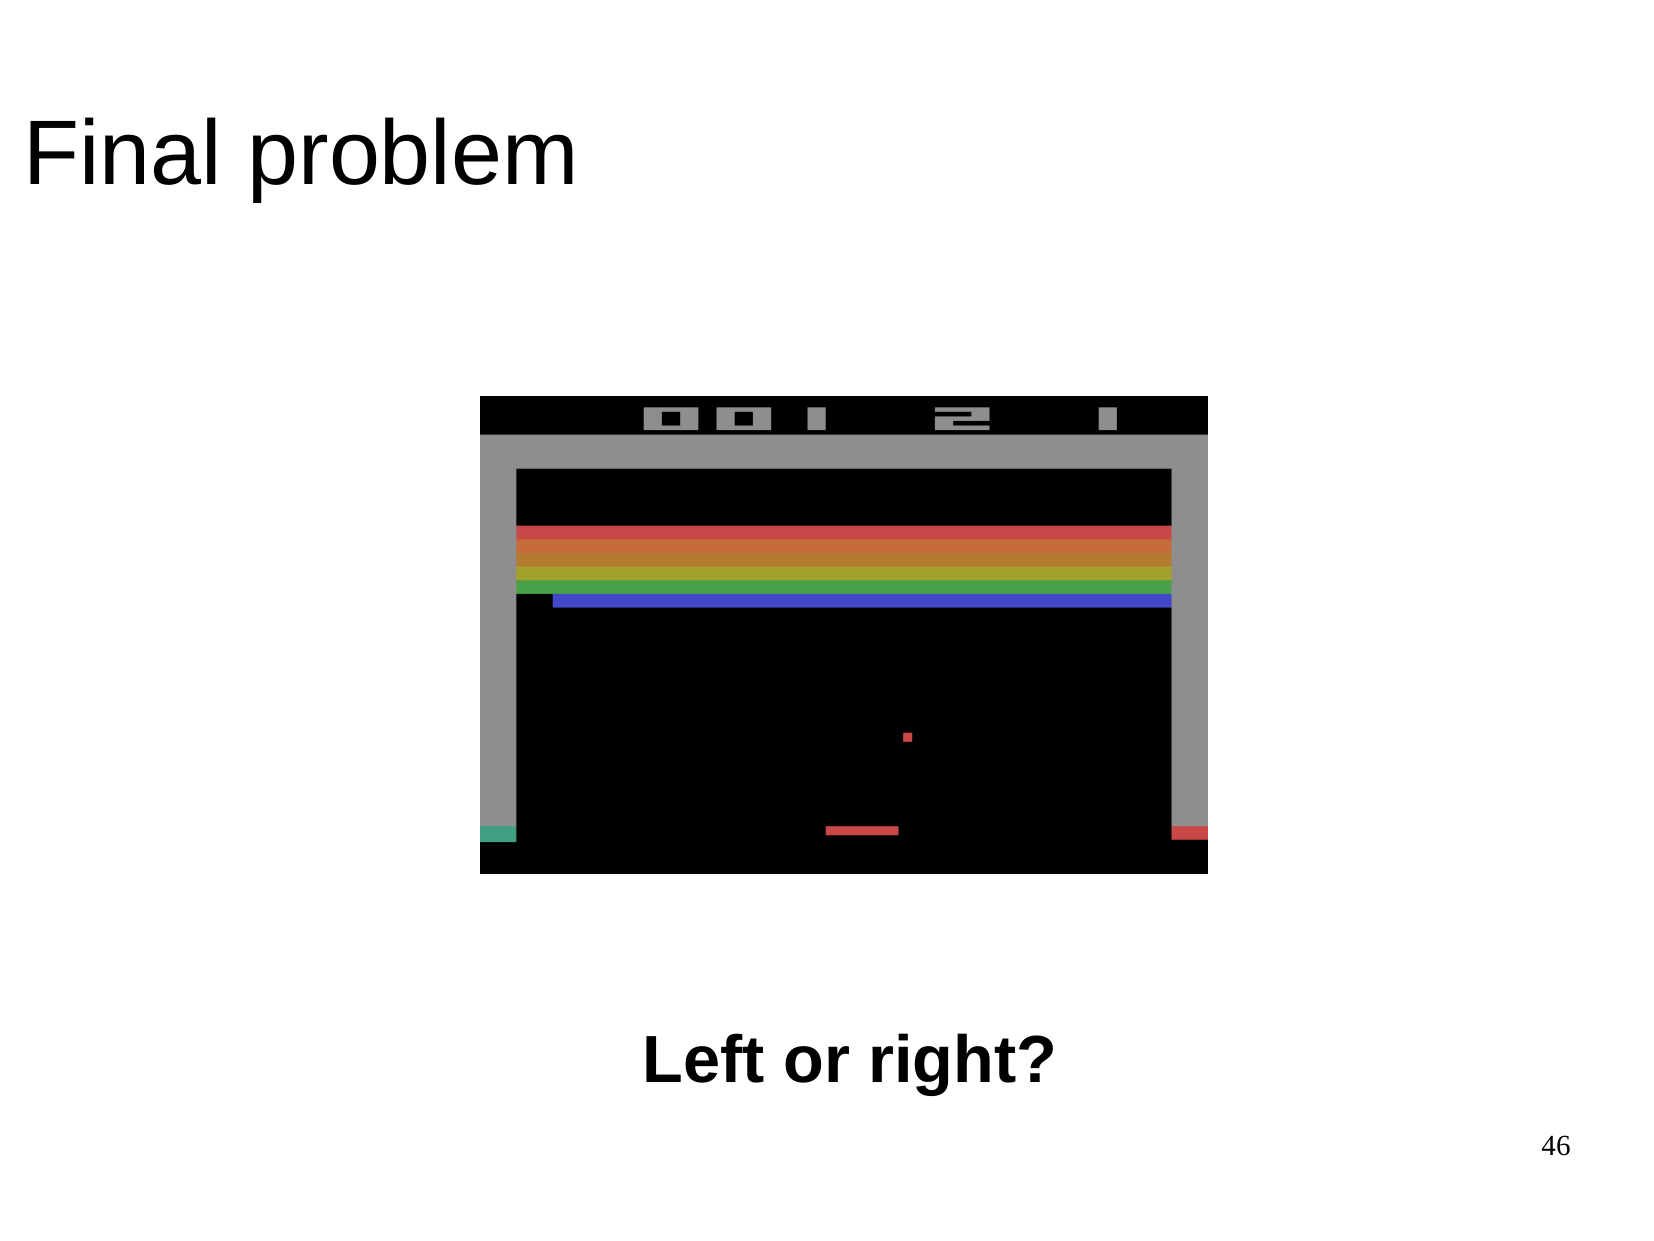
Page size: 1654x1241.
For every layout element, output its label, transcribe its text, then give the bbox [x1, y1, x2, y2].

picture [480, 396, 1208, 874]
title Final problem [23, 49, 1512, 257]
list Left or right? [527, 1022, 1103, 1241]
